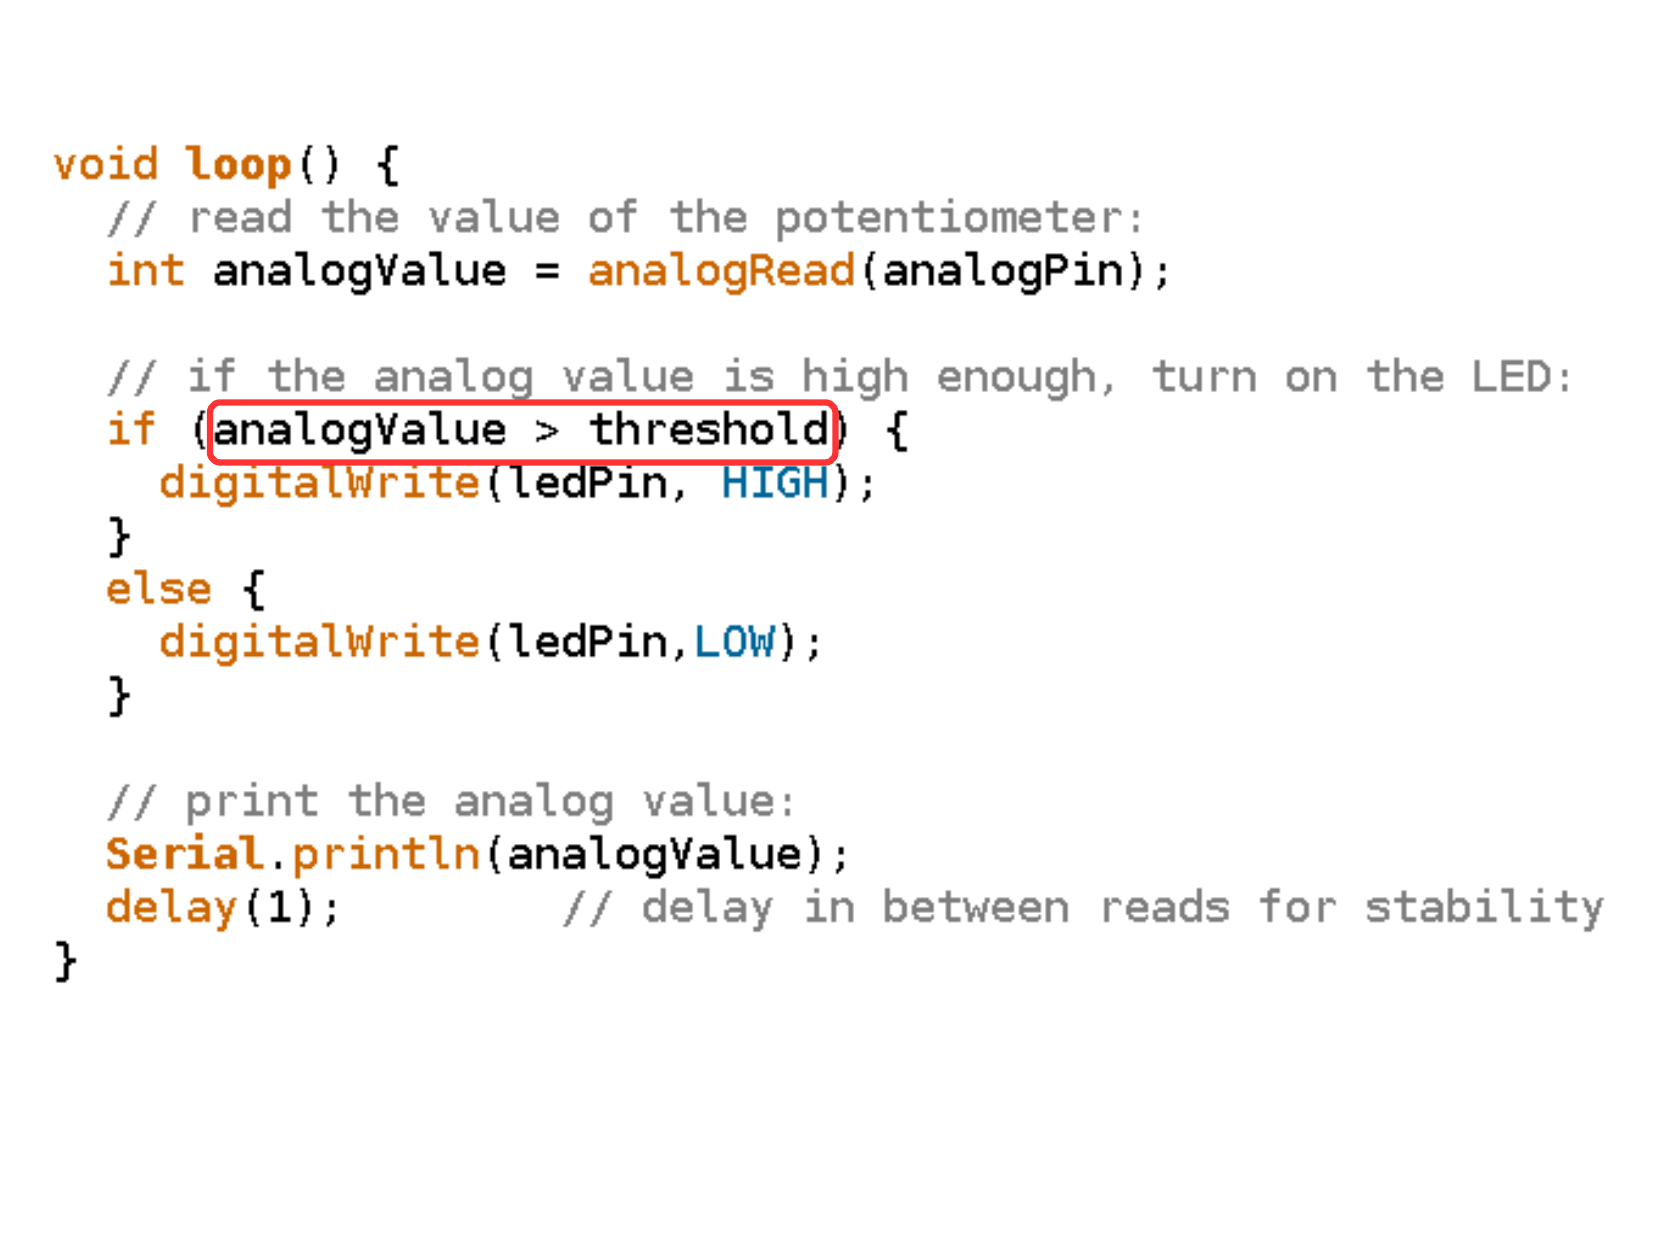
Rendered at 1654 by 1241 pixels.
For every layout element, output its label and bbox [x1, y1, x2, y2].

picture [45, 134, 1624, 995]
